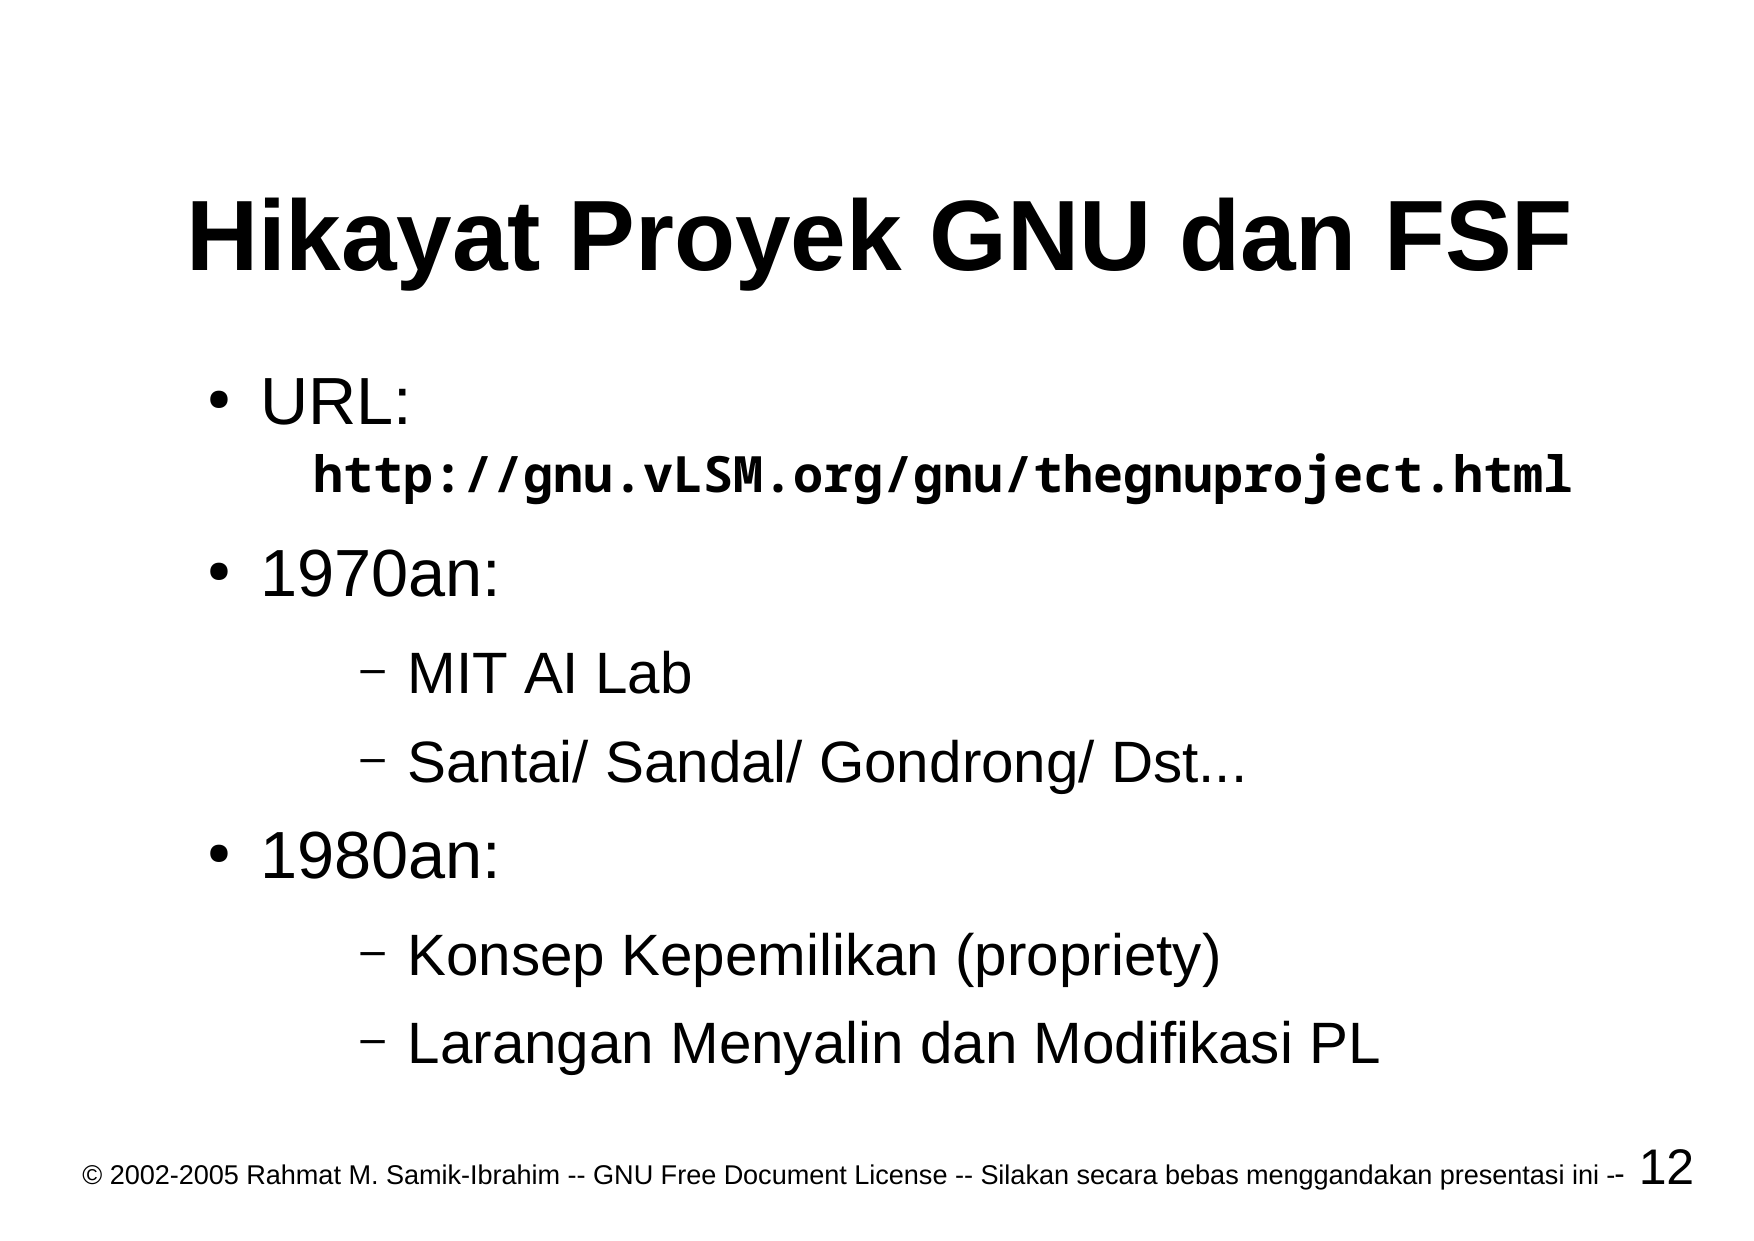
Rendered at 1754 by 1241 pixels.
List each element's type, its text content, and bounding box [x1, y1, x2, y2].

title Hikayat Proyek GNU dan FSF [171, 139, 1589, 332]
list URL: http://gnu.vLSM.org/gnu/thegnuproject.html 1970an: MIT AI Lab Santai/ Sandal/ Gondrong/ Dst... 1980an: Konsep Kepemilikan (propriety) Larangan Menyalin dan Modifikasi PL [171, 363, 1589, 1110]
